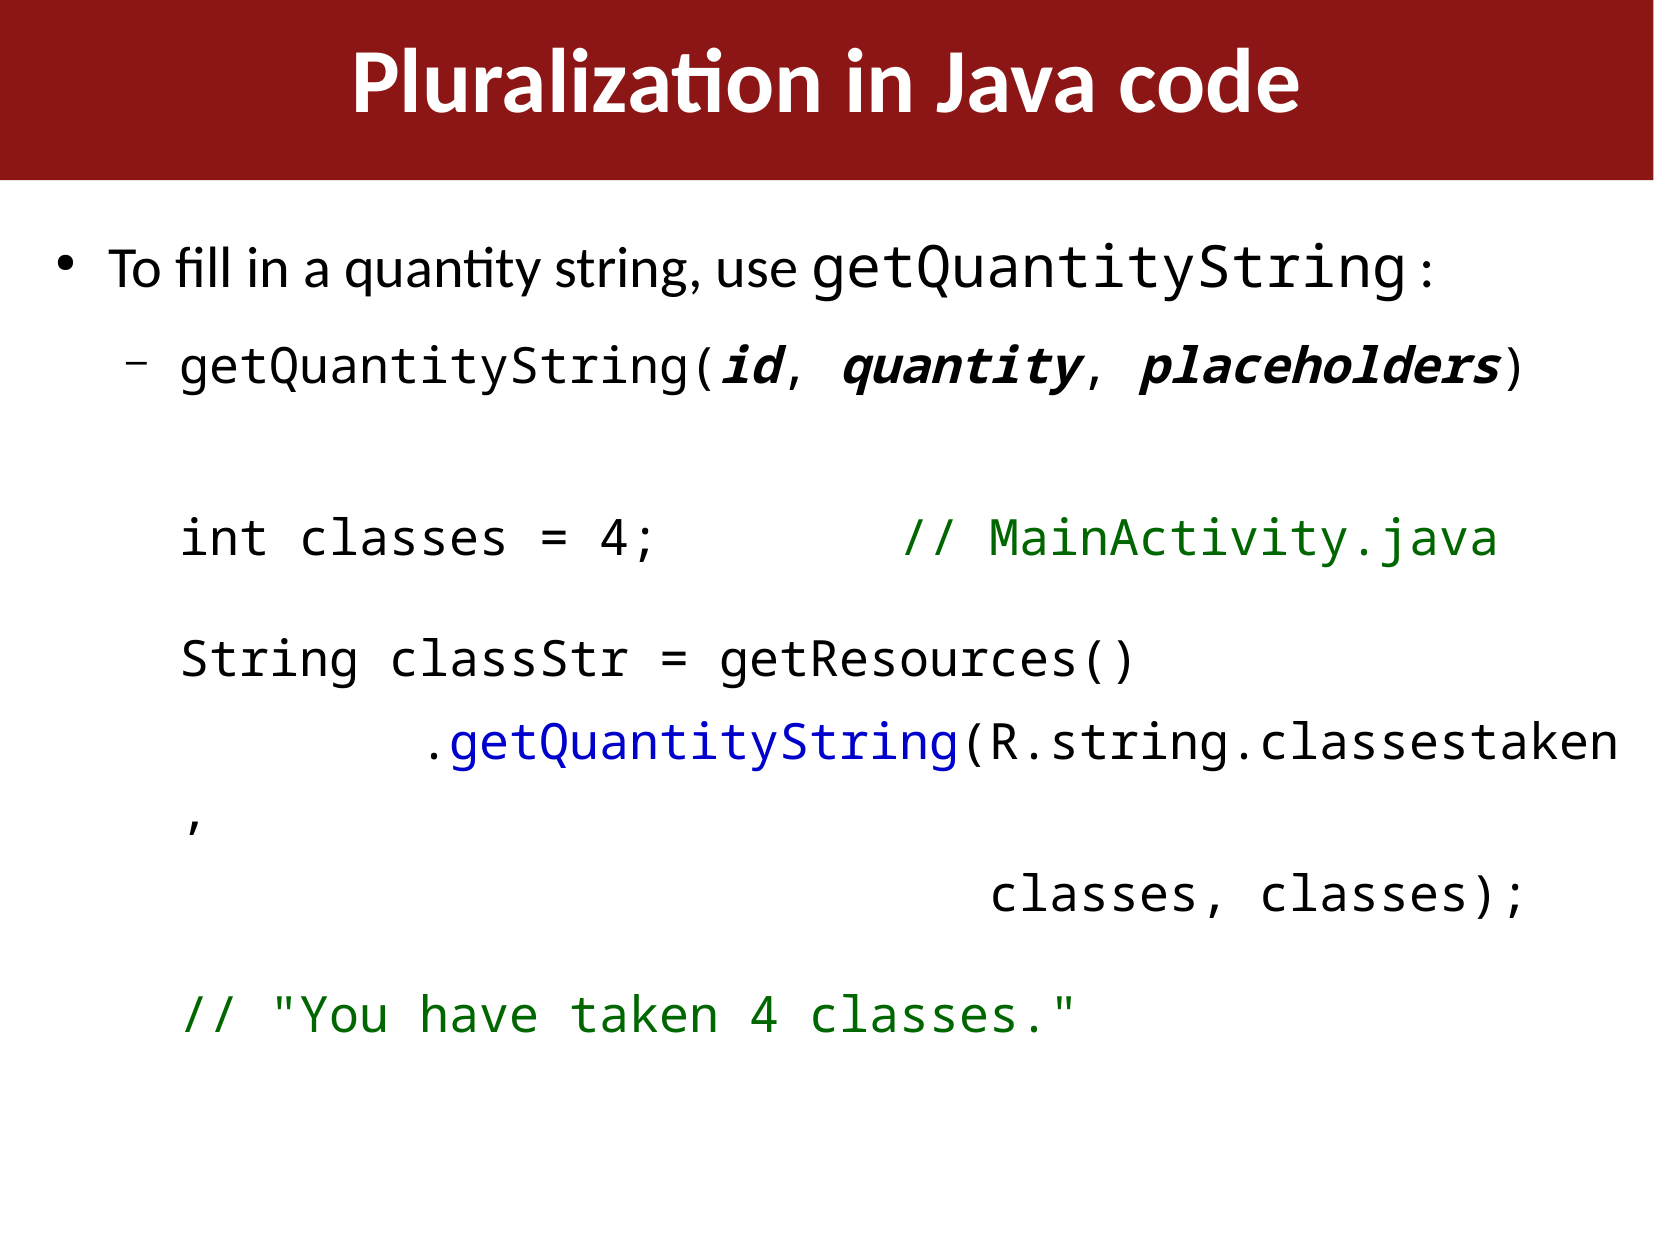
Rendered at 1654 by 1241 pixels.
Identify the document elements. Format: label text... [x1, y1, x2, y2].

title Pluralization in Java code [0, 0, 1654, 181]
list To fill in a quantity string, use getQuantityString : getQuantityString(id, quantity, placeholders) int classes = 4; // MainActivity.java String classStr = getResources() .getQuantityString(R.string.classestaken, classes, classes); // "You have taken 4 classes." [37, 225, 1636, 1186]
